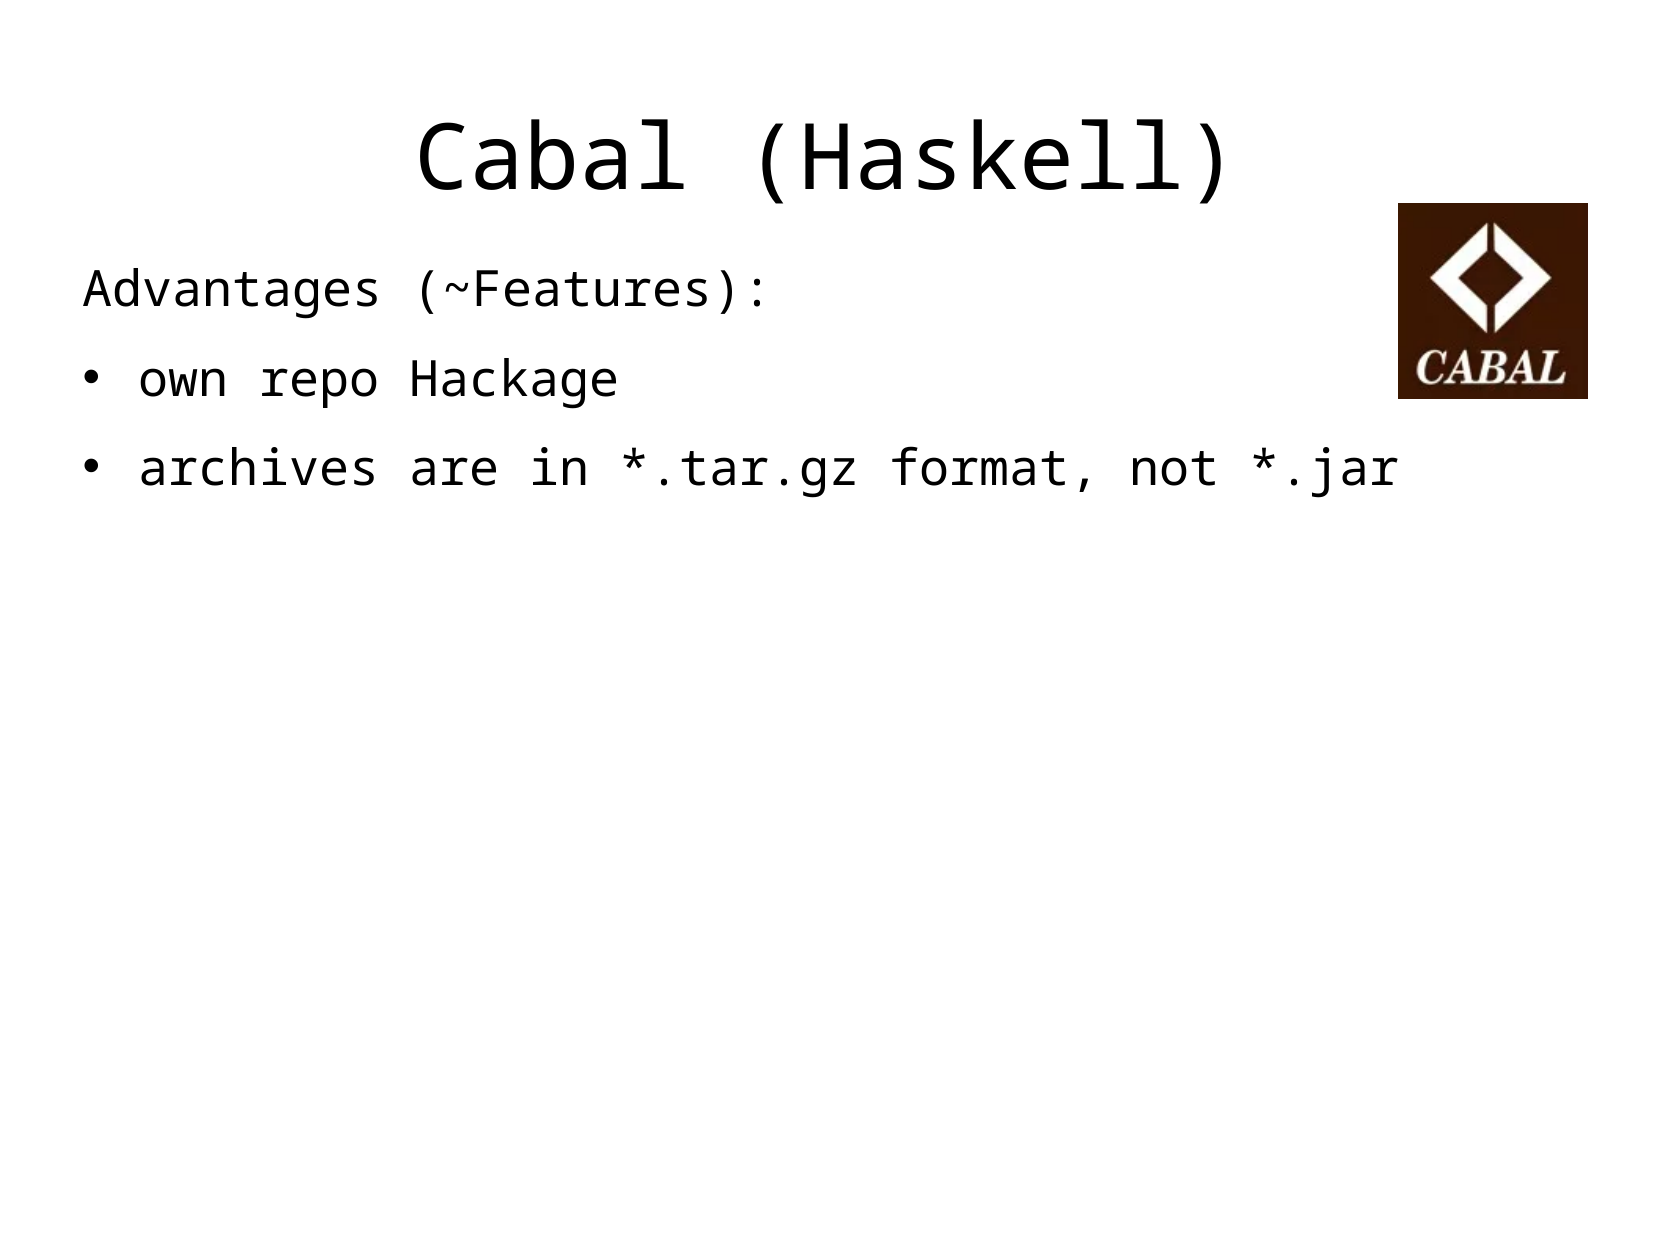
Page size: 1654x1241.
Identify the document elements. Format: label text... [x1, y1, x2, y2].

picture [1398, 203, 1588, 399]
title Cabal (Haskell) [82, 49, 1571, 256]
text_box Advantages (~Features): own repo Hackage archives are in *.tar.gz format, not *.jar [82, 256, 1541, 1078]
